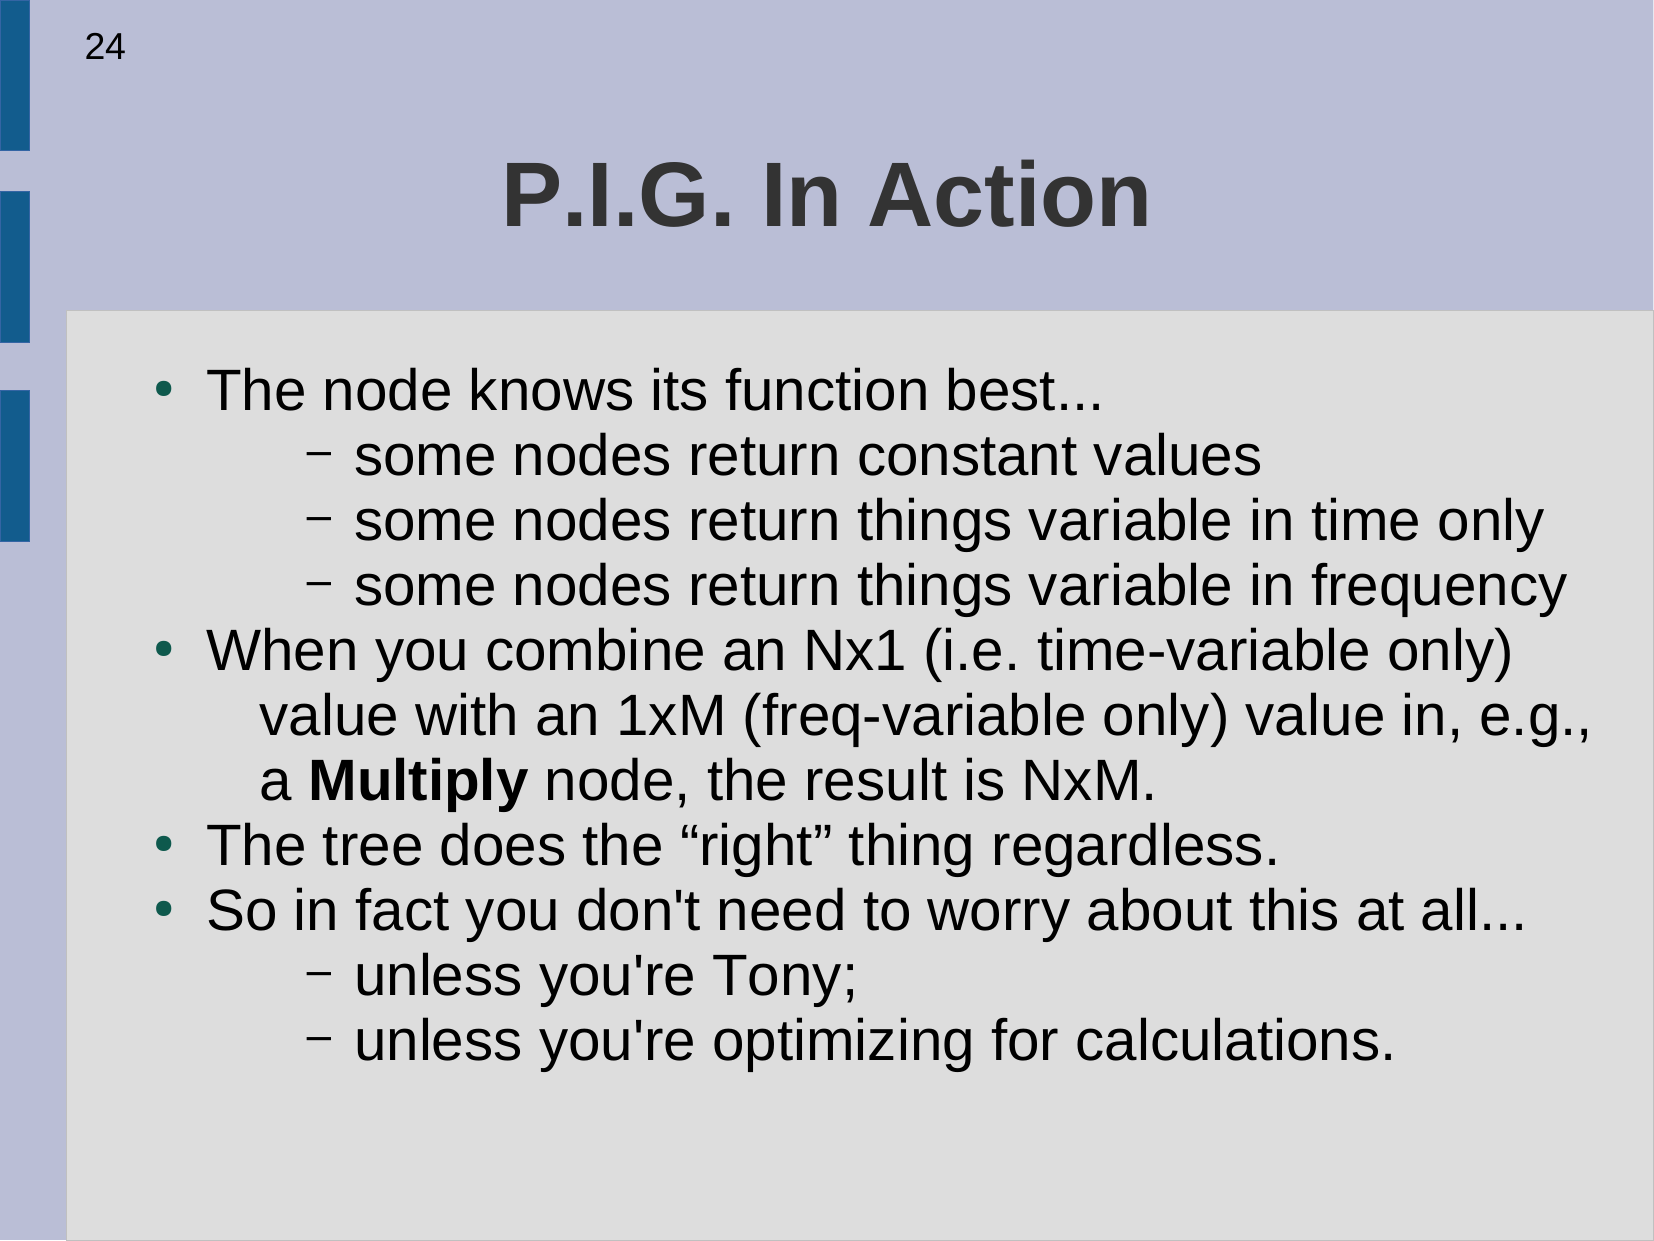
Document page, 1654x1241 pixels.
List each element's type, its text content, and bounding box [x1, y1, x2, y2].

list The node knows its function best... some nodes return constant values some nodes return things variable in time only some nodes return things variable in frequency When you combine an Nx1 (i.e. time-variable only) value with an 1xM (freq-variable only) value in, e.g., a Multiply node, the result is NxM. The tree does the “right” thing regardless. So in fact you don't need to worry about this at all... unless you're Tony; unless you're optimizing for calculations. [117, 357, 1600, 1074]
text_box <number> [108, 18, 232, 92]
title P.I.G. In Action [121, 91, 1534, 299]
